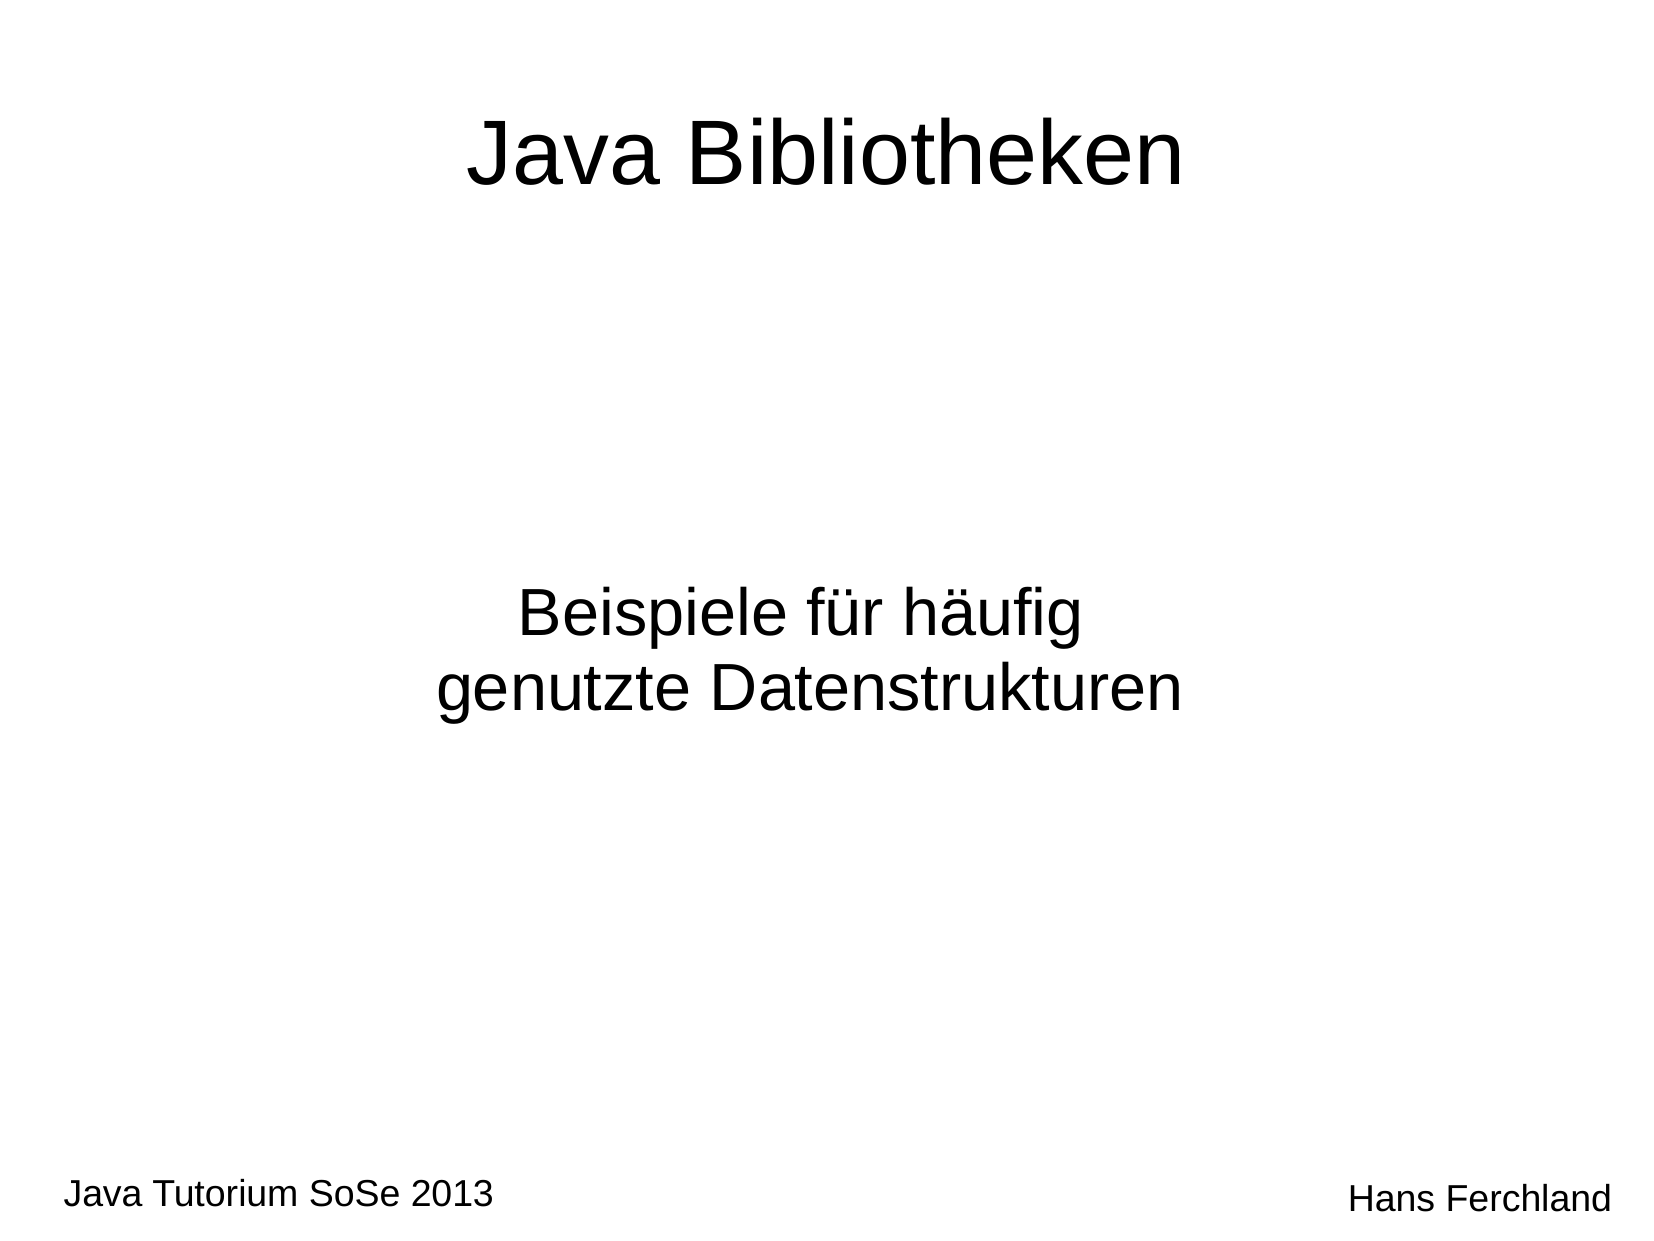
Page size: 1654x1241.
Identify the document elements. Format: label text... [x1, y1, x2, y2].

title Java Bibliotheken [82, 49, 1571, 257]
text_box Hans Ferchland [1333, 1170, 1627, 1227]
text_box Java Tutorium SoSe 2013 [48, 1165, 509, 1223]
subtitle Beispiele für häufig genutzte Datenstrukturen [82, 290, 1538, 1010]
